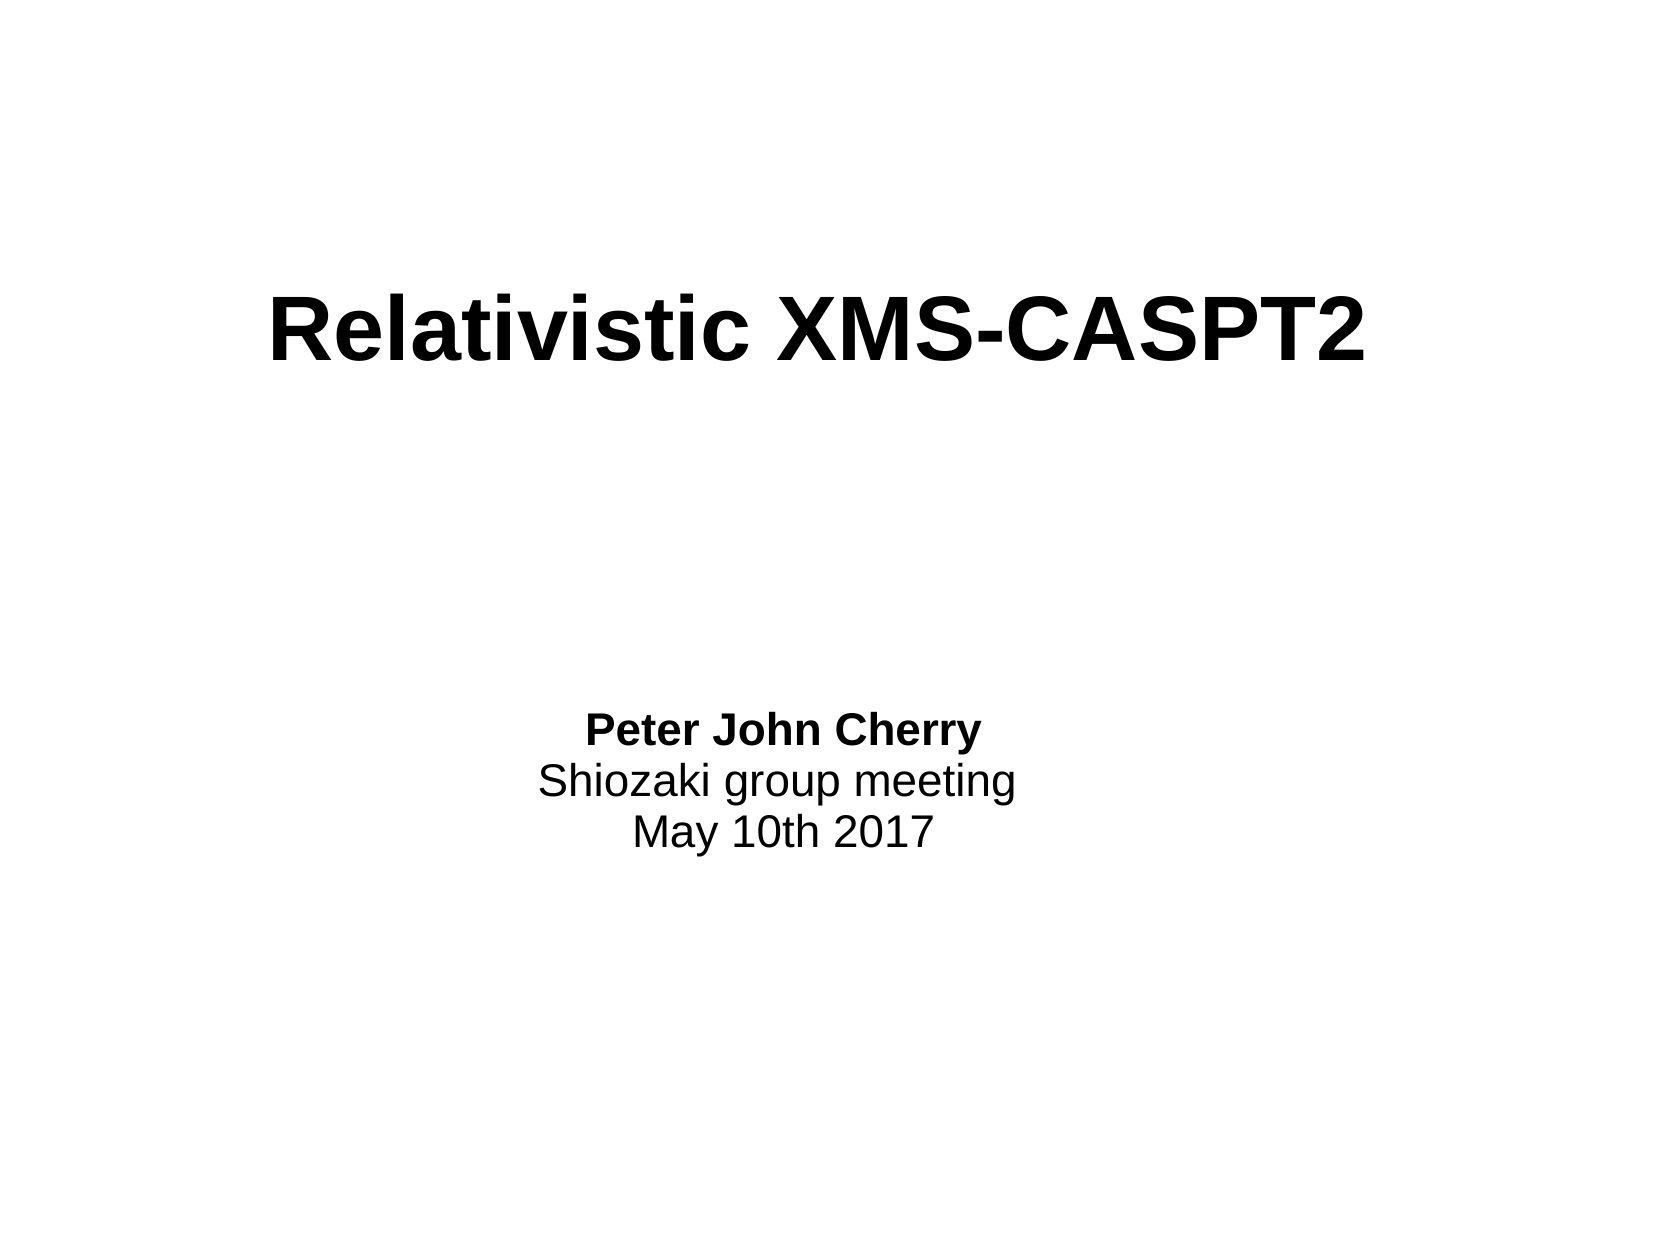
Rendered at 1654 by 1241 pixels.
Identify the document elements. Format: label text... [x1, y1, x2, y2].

list [82, 277, 1571, 504]
title Peter John Cherry Shiozaki group meeting May 10th 2017 [159, 703, 1409, 858]
